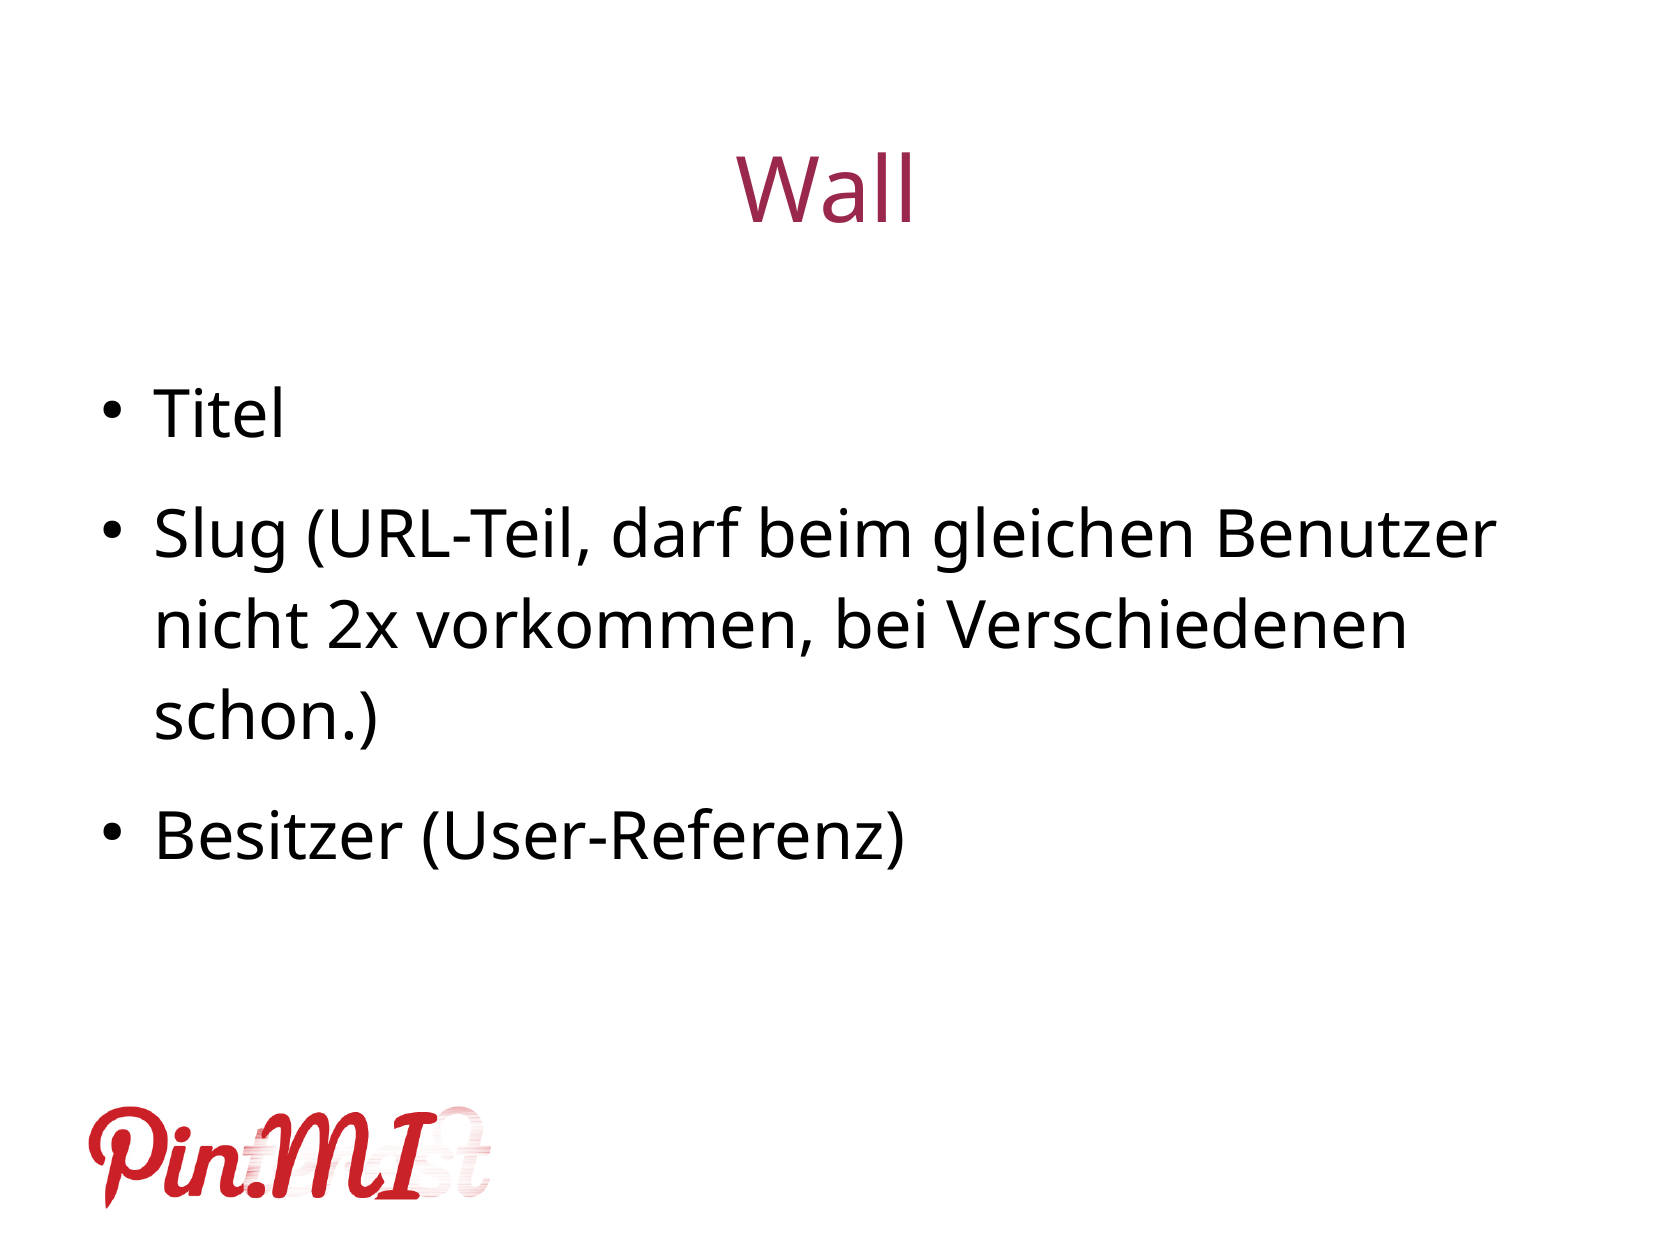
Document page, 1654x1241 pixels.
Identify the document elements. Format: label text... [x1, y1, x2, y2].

list Titel Slug (URL-Teil, darf beim gleichen Benutzer nicht 2x vorkommen, bei Verschiedenen schon.) Besitzer (User-Referenz) [82, 366, 1538, 1010]
title Wall [82, 49, 1571, 343]
picture [82, 1099, 497, 1216]
